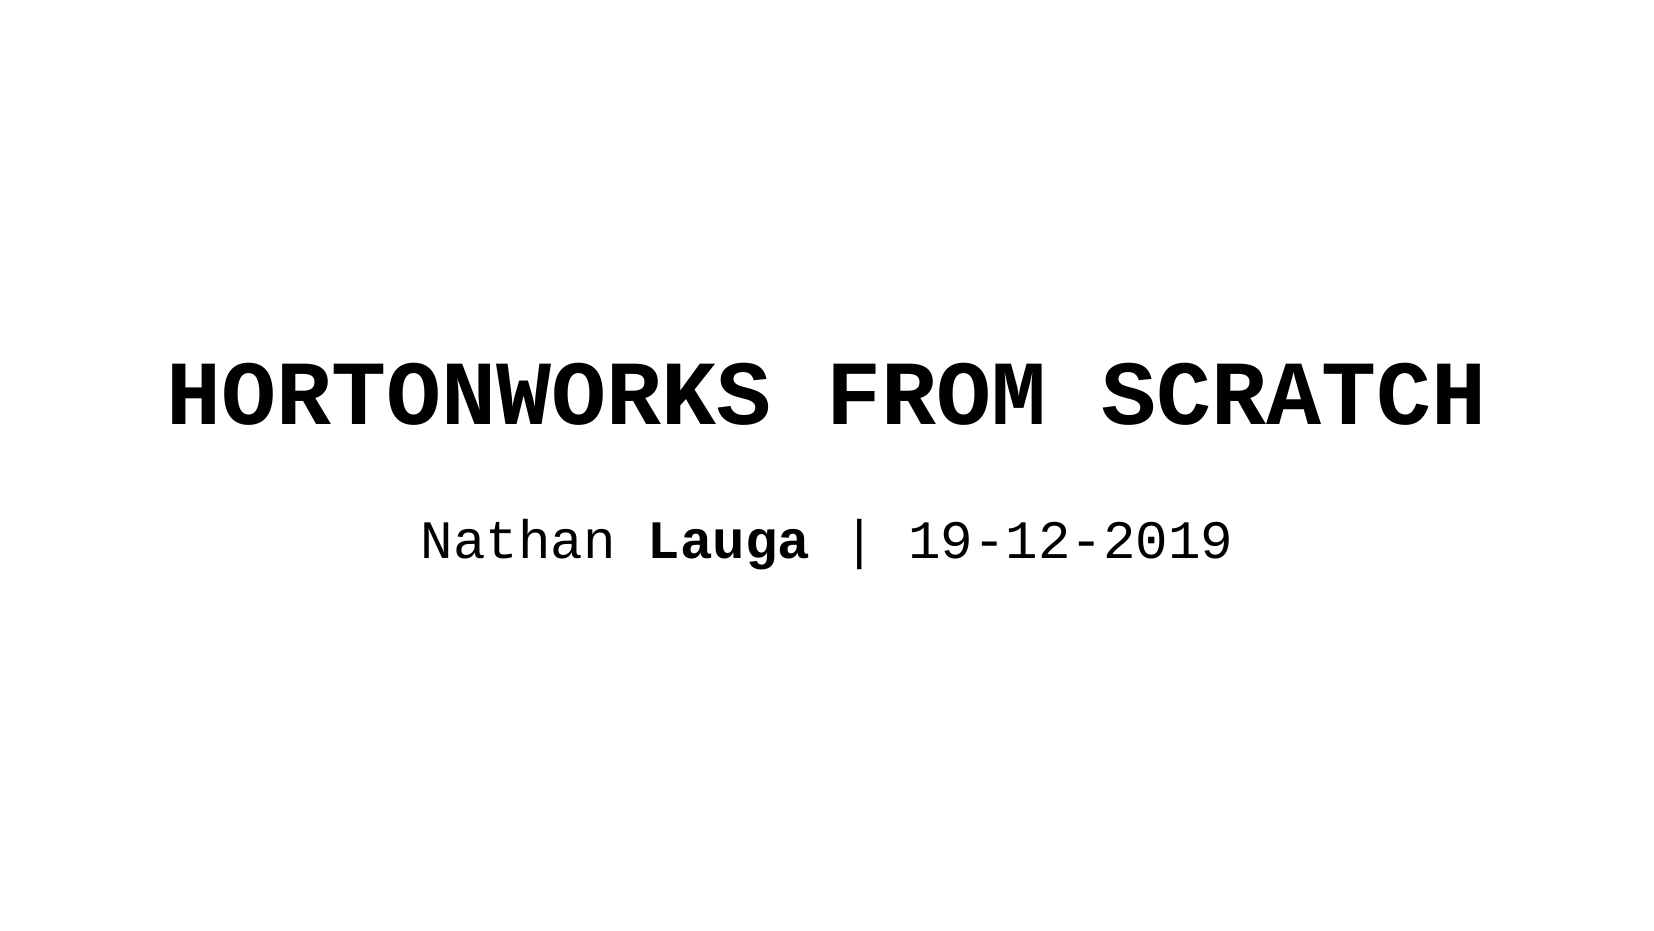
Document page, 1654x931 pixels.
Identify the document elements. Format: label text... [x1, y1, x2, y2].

subtitle HORTONWORKS FROM SCRATCH Nathan Lauga | 19-12-2019 [82, 37, 1571, 886]
